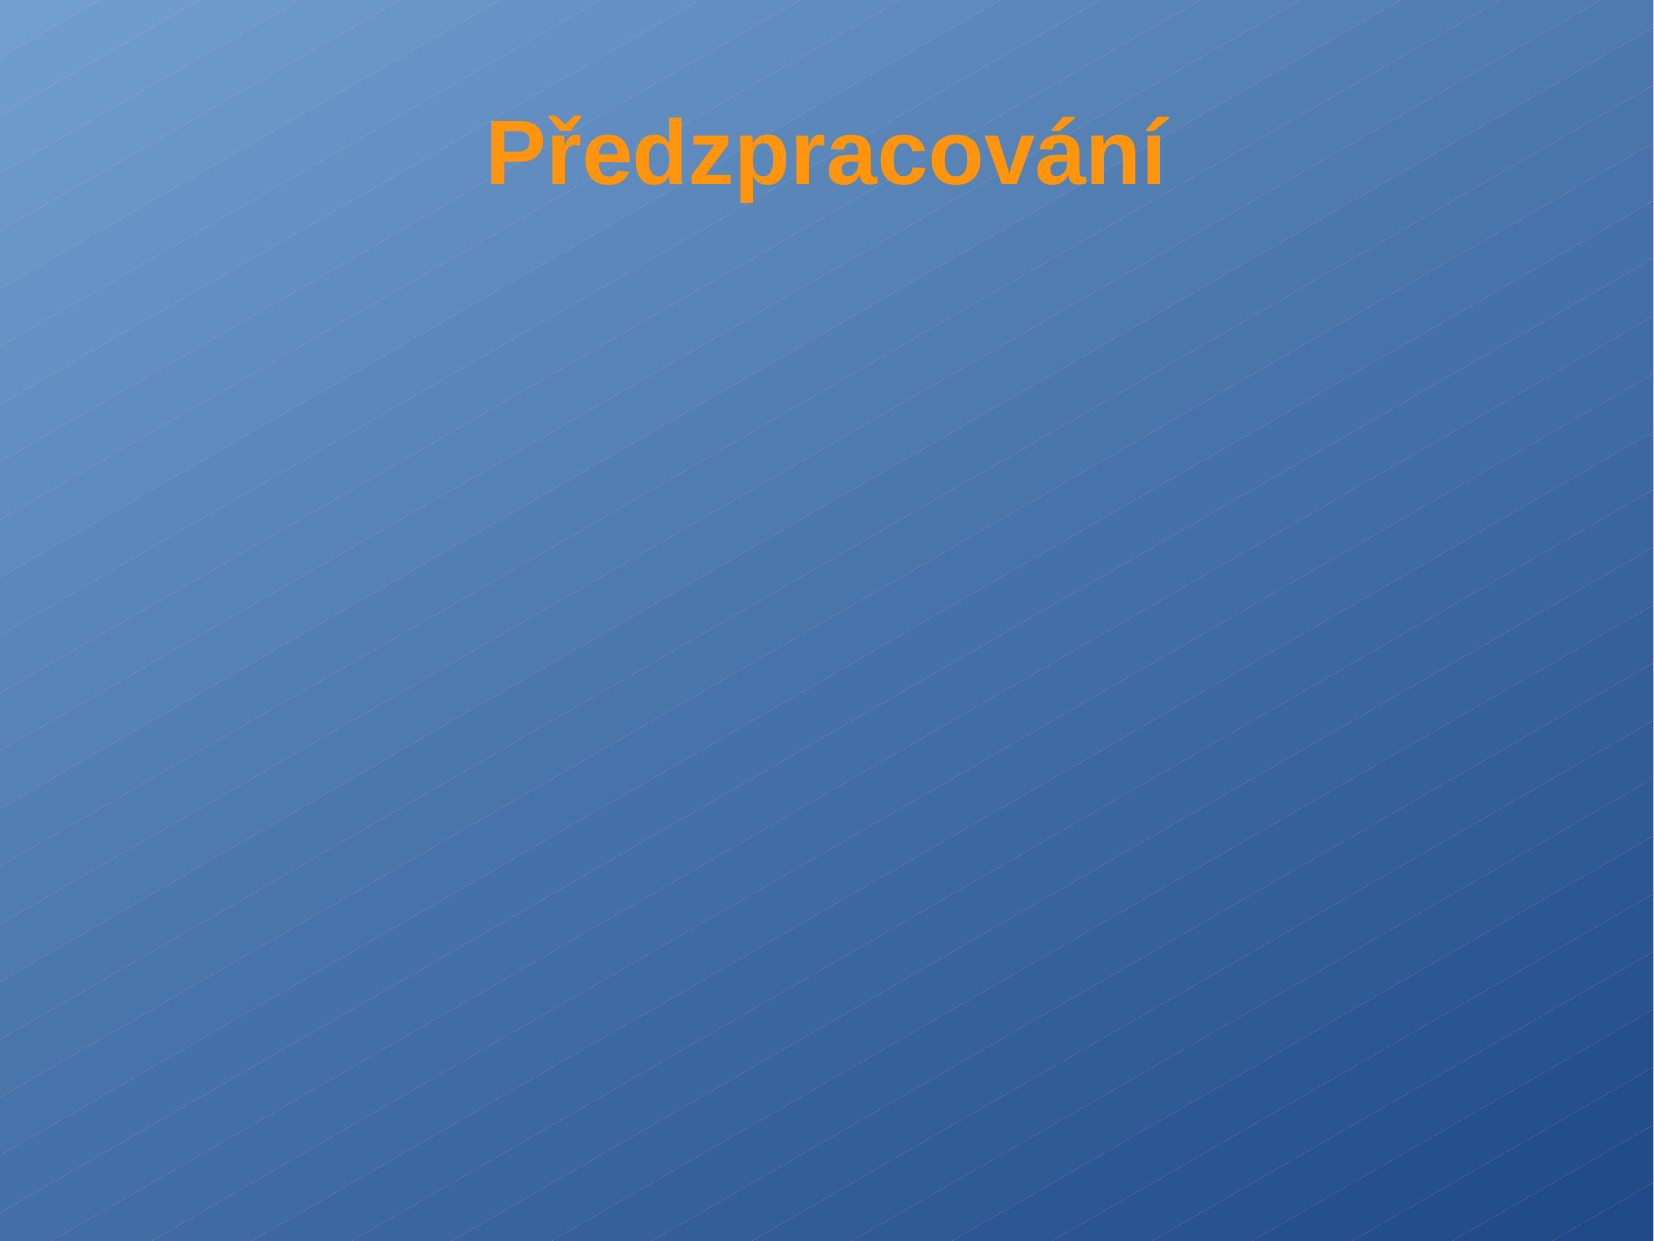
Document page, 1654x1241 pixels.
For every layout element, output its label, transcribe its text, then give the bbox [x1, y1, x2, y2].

title Předzpracování [82, 49, 1571, 257]
